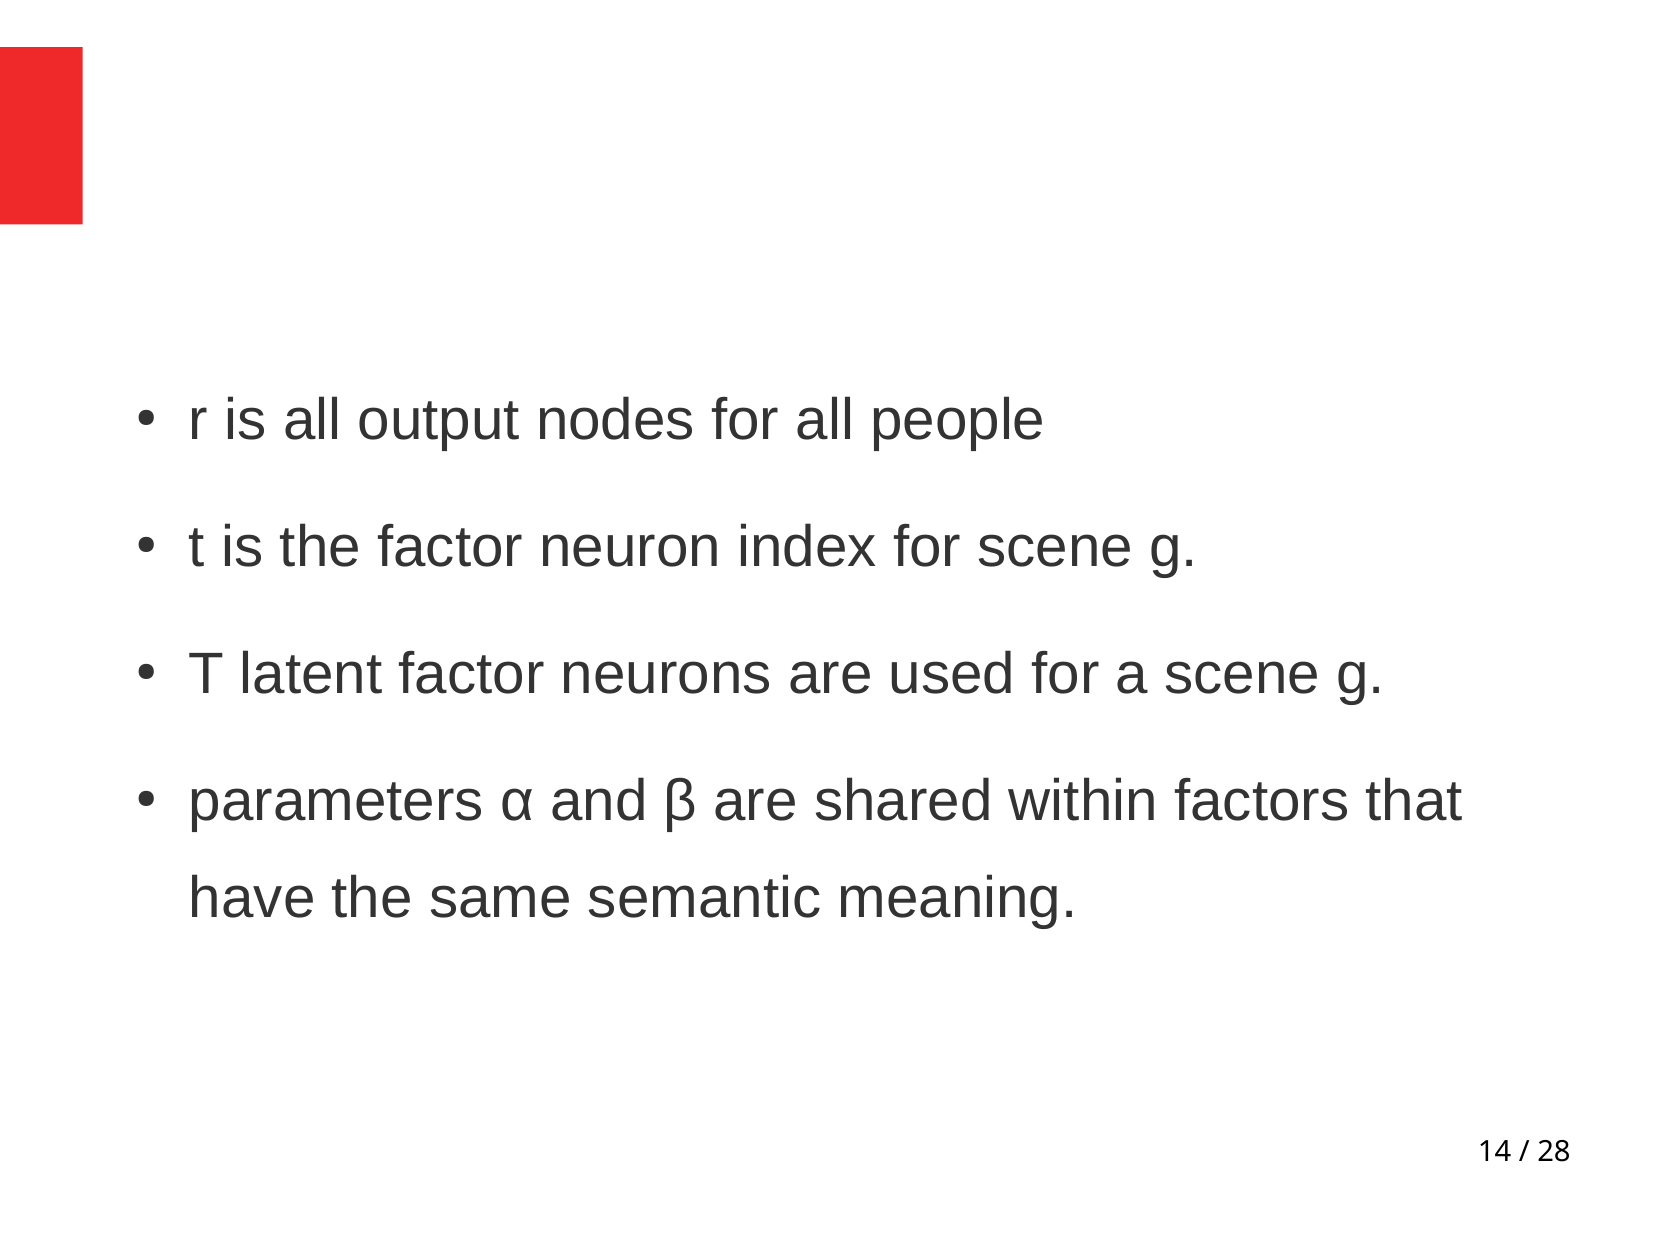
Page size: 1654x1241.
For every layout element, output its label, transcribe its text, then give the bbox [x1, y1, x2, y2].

list r is all output nodes for all people t is the factor neuron index for scene g. T latent factor neurons are used for a scene g. parameters α and β are shared within factors that have the same semantic meaning. [118, 354, 1536, 1074]
